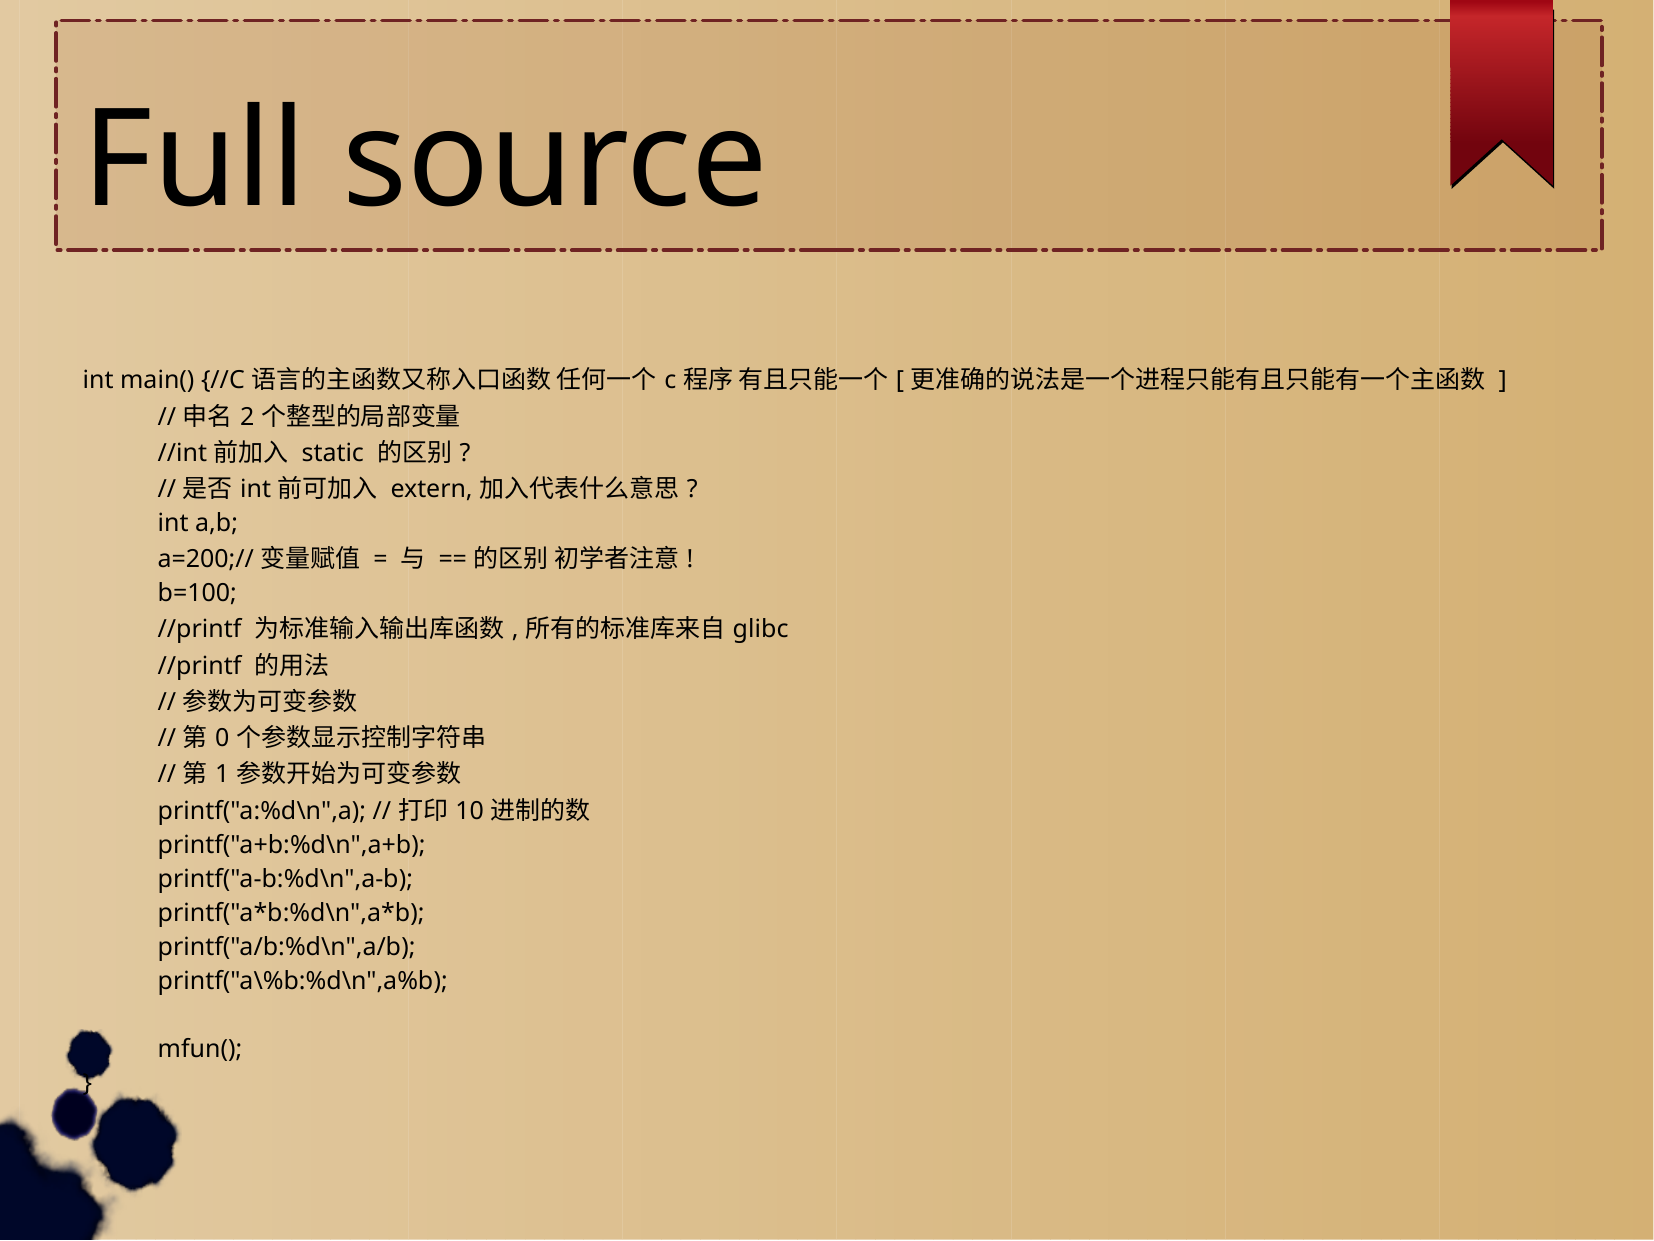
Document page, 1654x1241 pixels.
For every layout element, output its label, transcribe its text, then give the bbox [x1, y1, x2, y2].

subtitle int main() {//C语言的主函数又称入口函数 任何一个c程序 有且只能一个[更准确的说法是一个进程只能有且只能有一个主函数 ] //申名2个整型的局部变量 //int前加入 static 的区别? //是否int前可加入 extern,加入代表什么意思? int a,b; a=200;//变量赋值 = 与 ==的区别 初学者注意! b=100; //printf 为标准输入输出库函数,所有的标准库来自glibc //printf 的用法 //参数为可变参数 //第0个参数显示控制字符串 //第1参数开始为可变参数 printf("a:%d\n",a); //打印10进制的数 printf("a+b:%d\n",a+b); printf("a-b:%d\n",a-b); printf("a*b:%d\n",a*b); printf("a/b:%d\n",a/b); printf("a\%b:%d\n",a%b); mfun(); } [82, 224, 1571, 1200]
title Full source [82, 49, 1571, 224]
